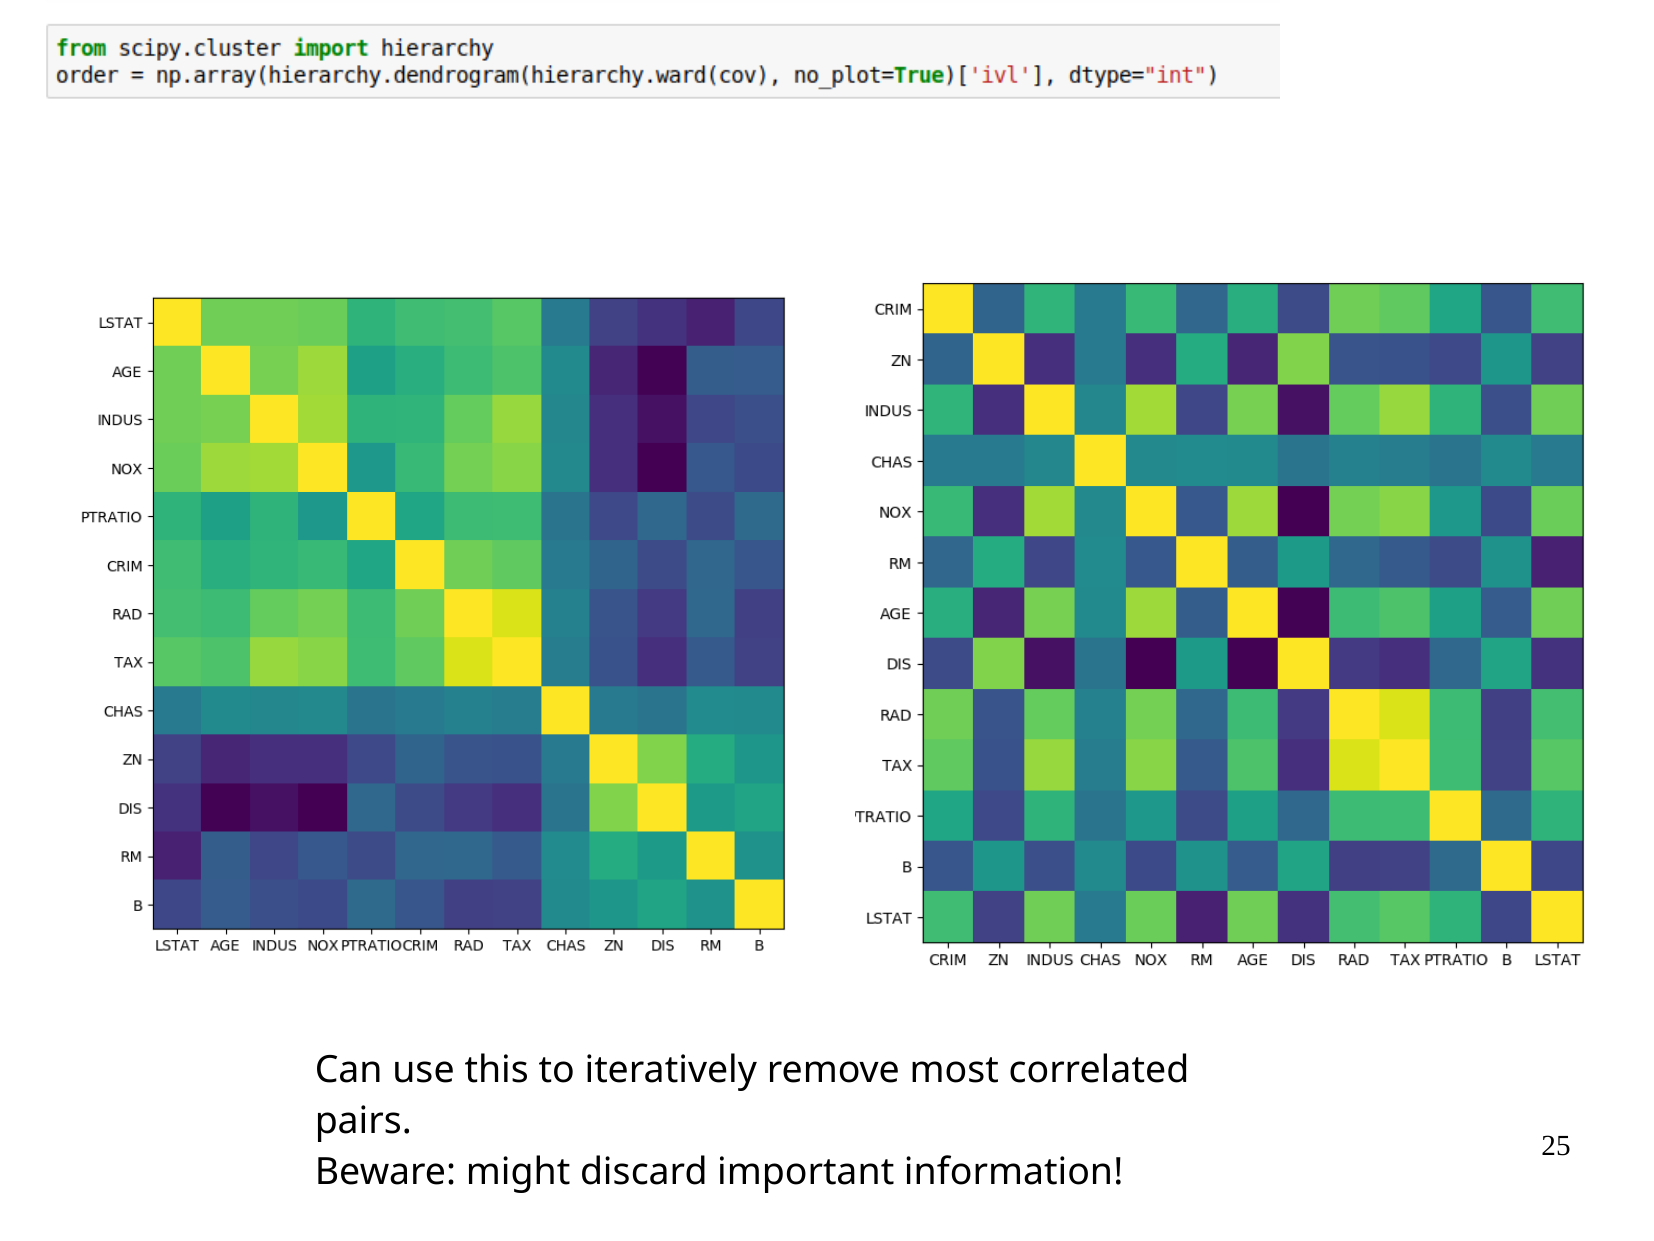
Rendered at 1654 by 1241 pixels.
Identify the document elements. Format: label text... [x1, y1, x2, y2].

picture [855, 270, 1622, 976]
text_box Can use this to iteratively remove most correlated pairs. Beware: might discard important information! [300, 1035, 1306, 1126]
picture [45, 0, 1280, 110]
picture [60, 281, 815, 961]
